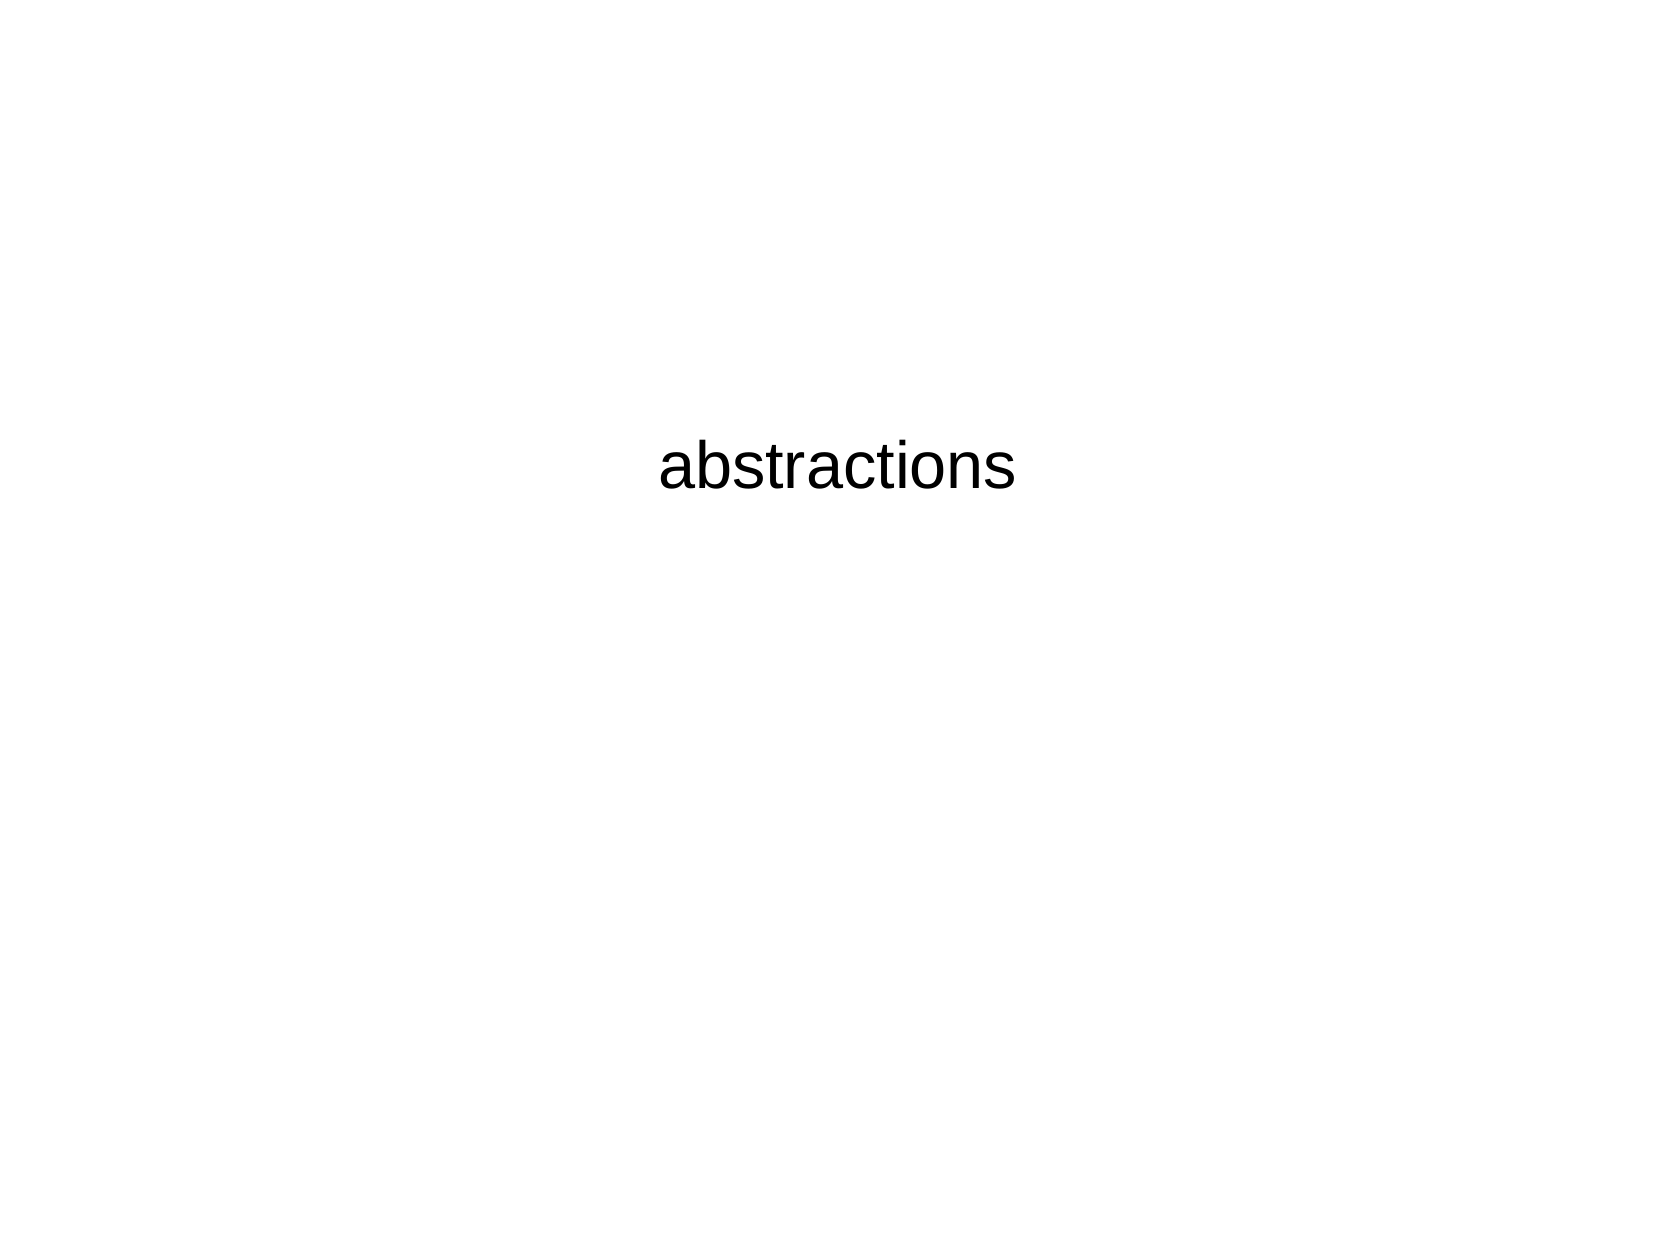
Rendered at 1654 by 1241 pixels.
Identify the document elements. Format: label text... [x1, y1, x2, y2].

subtitle abstractions [22, 19, 1654, 1166]
